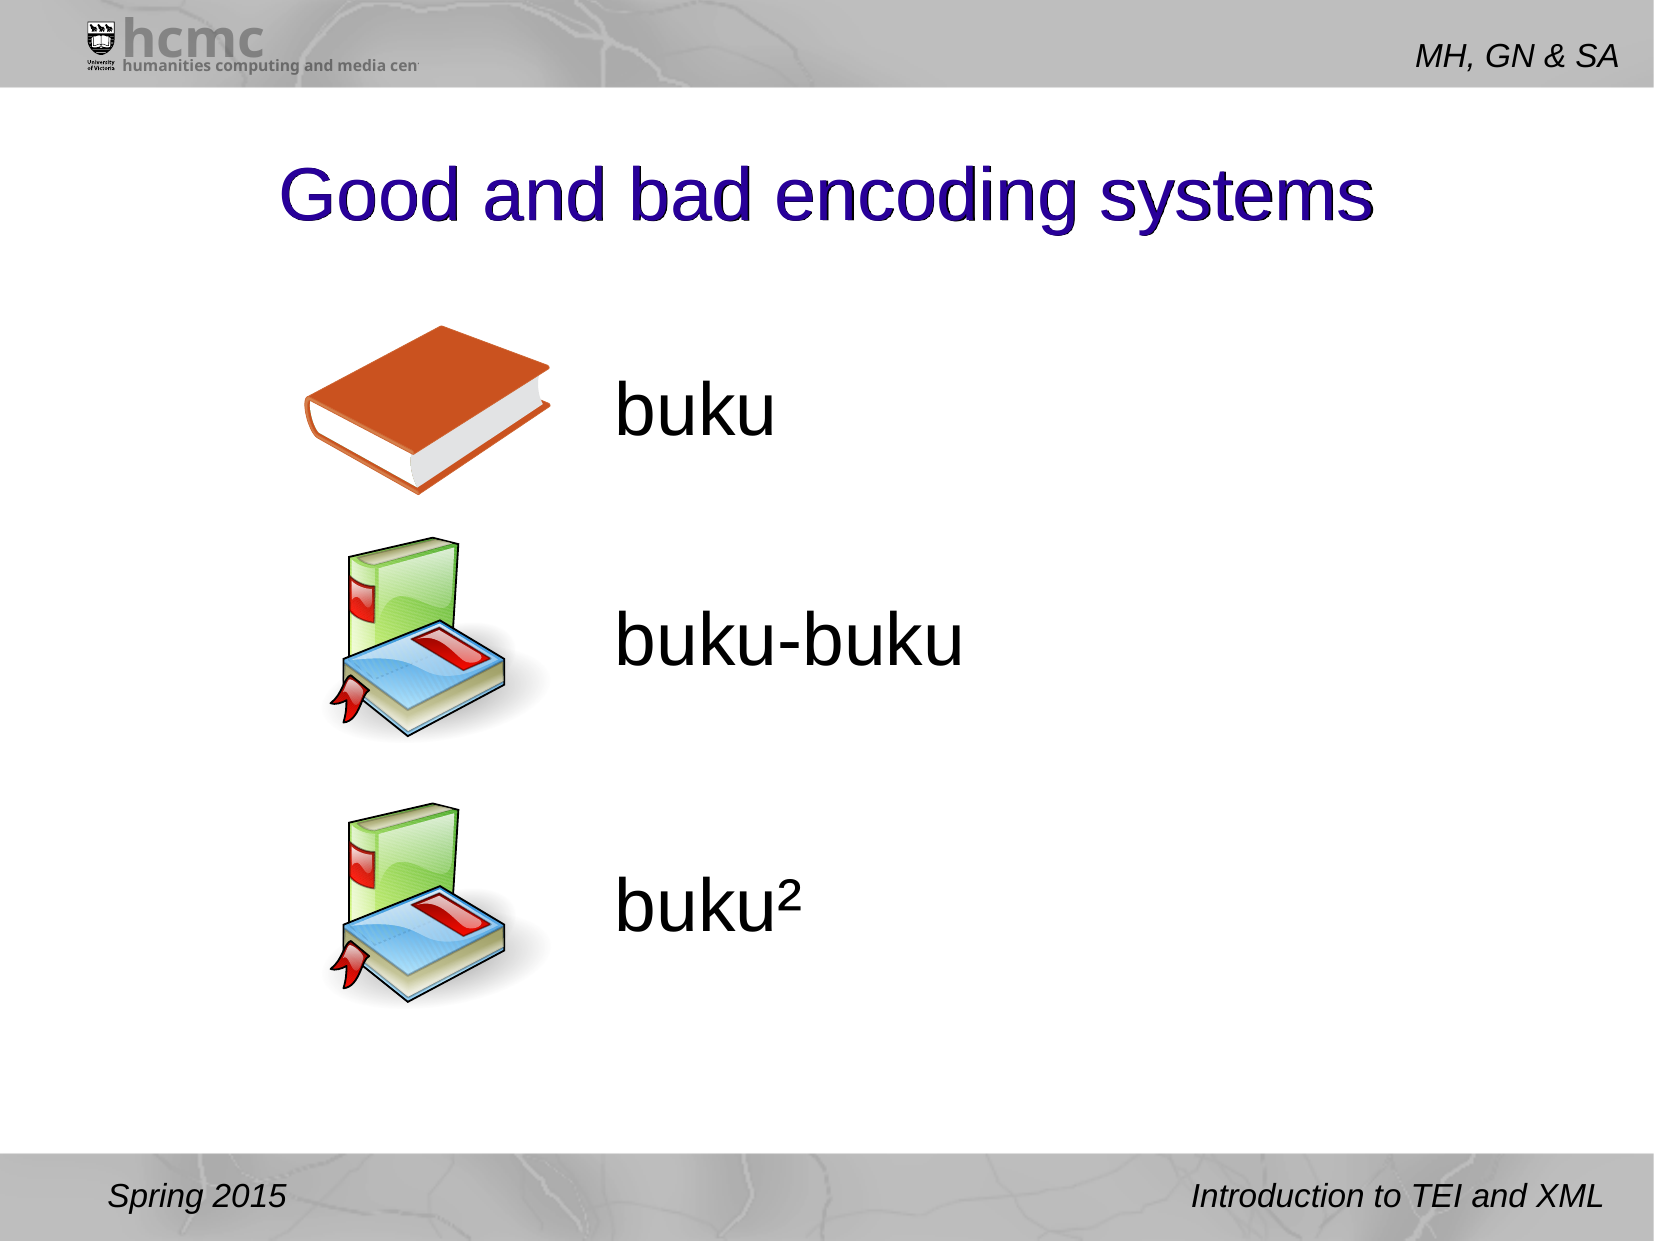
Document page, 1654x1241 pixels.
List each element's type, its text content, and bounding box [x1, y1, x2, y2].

text_box buku² [600, 856, 818, 955]
title Good and bad encoding systems [118, 90, 1536, 298]
text_box buku [600, 360, 793, 459]
picture [0, 0, 1654, 1241]
text_box buku-buku [600, 590, 981, 690]
